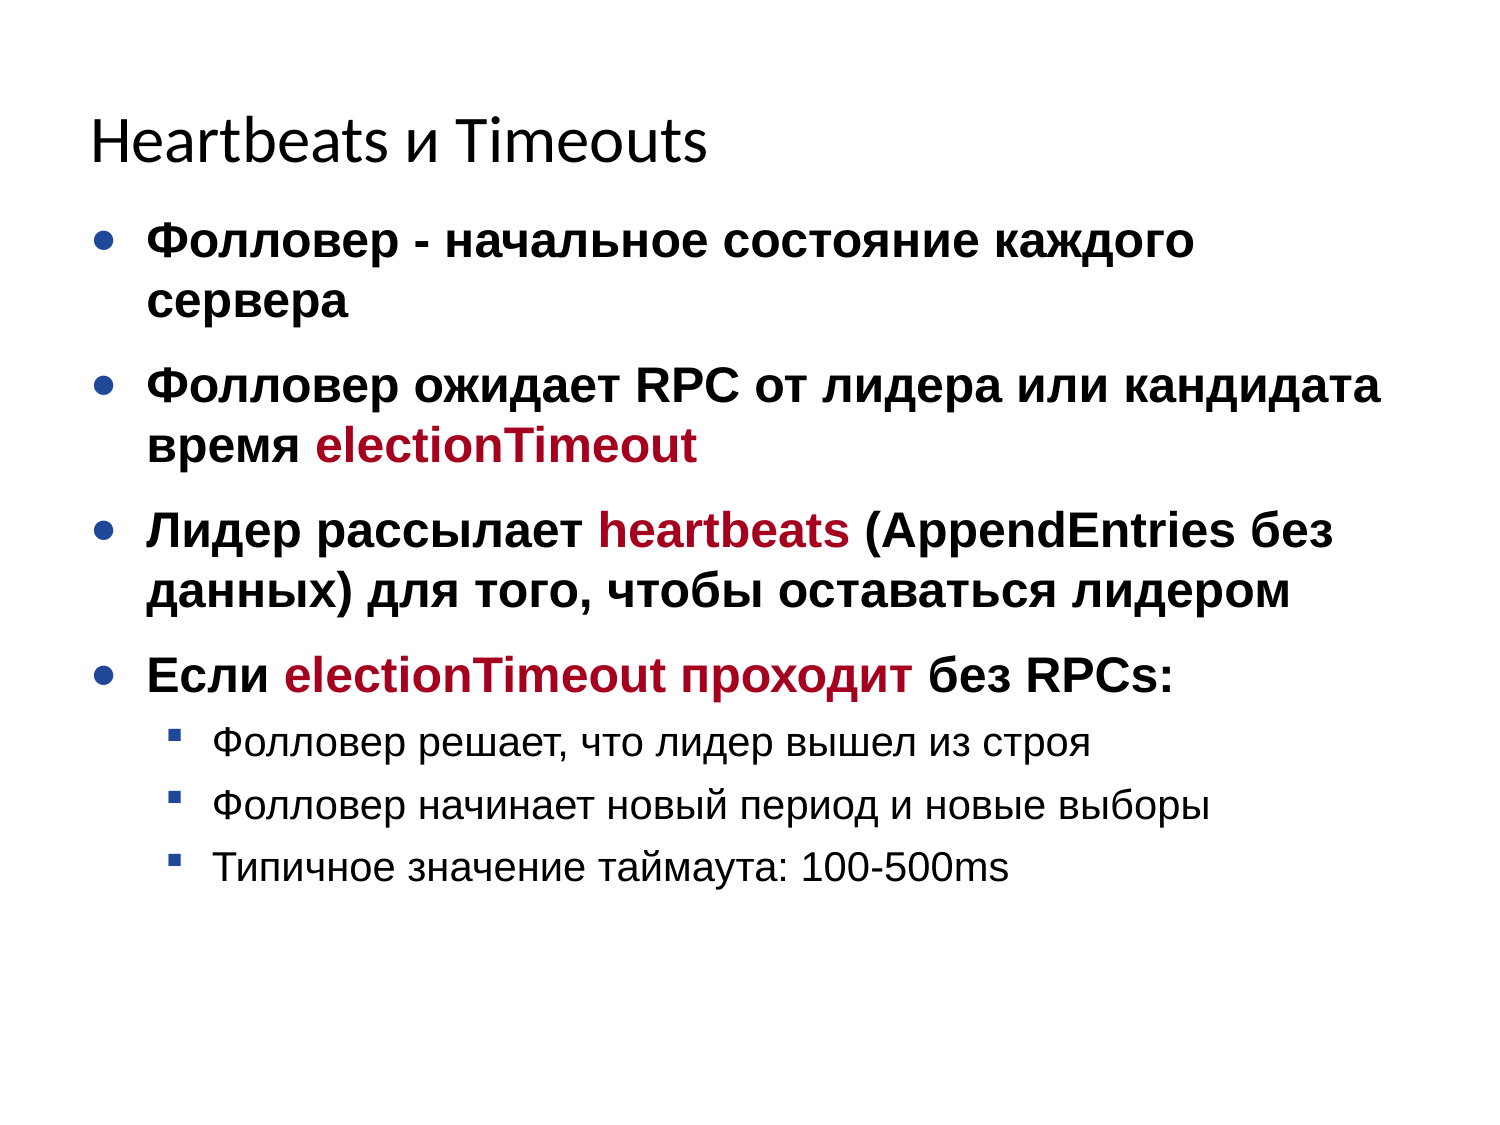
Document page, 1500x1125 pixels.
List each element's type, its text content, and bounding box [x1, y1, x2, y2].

list Фолловер - начальное состояние каждого сервера Фолловер ожидает RPC от лидера или кандидата время electionTimeout Лидер рассылает heartbeats (AppendEntries без данных) для того, чтобы оставаться лидером Если electionTimeout проходит без RPCs: Фолловер решает, что лидер вышел из строя Фолловер начинает новый период и новые выборы Типичное значение таймаута: 100-500ms [75, 200, 1425, 1005]
title Heartbeats и Timeouts [75, 85, 1425, 186]
